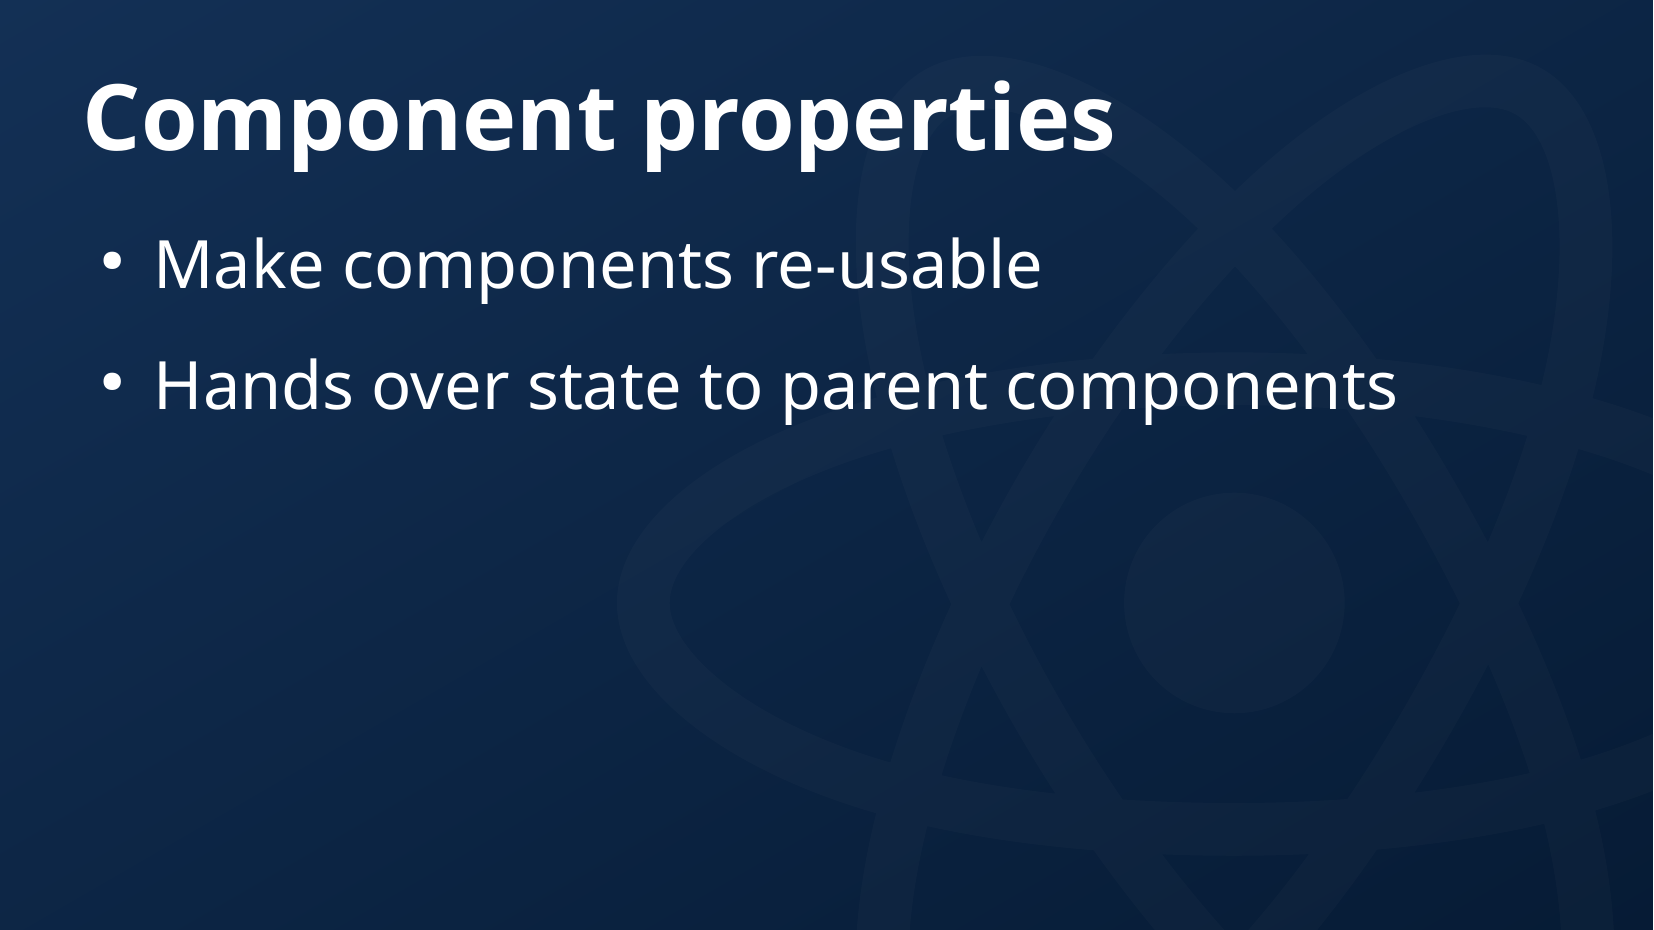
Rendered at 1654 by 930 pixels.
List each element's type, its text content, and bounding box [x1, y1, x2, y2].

list Make components re-usable Hands over state to parent components [82, 217, 1571, 757]
title Component properties [82, 37, 1571, 193]
